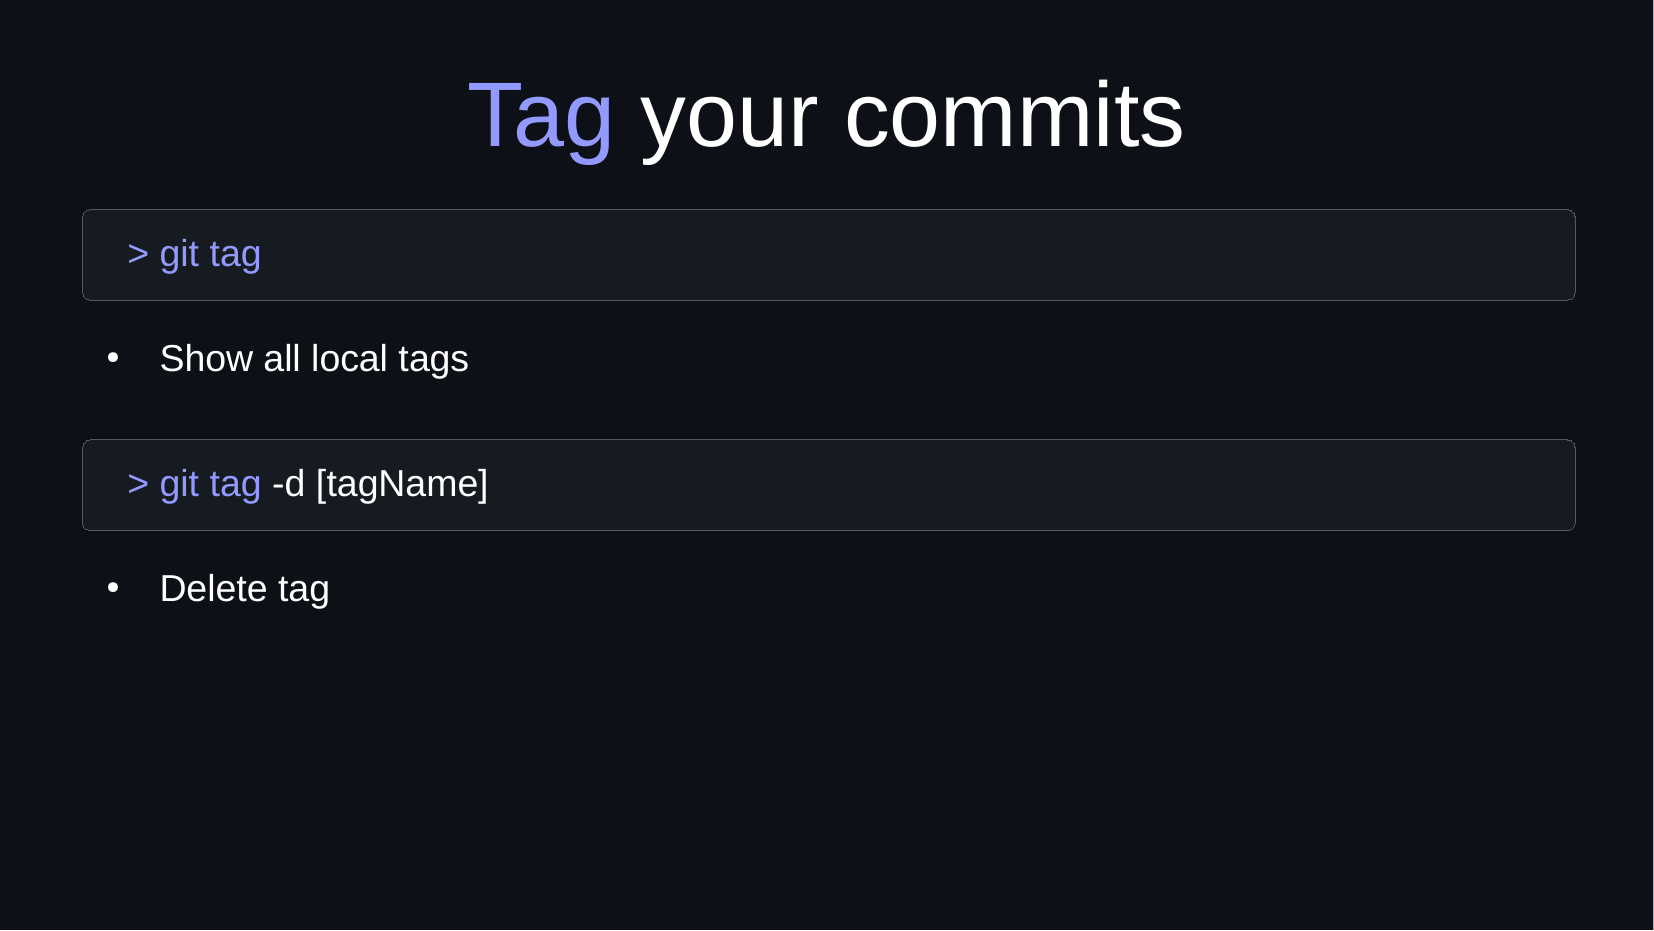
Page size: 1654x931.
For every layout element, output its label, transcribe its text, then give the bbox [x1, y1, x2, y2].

list Show all local tags [88, 337, 1577, 413]
text_box [82, 439, 1576, 531]
text_box > git tag -d [tagName] [112, 455, 1576, 513]
text_box [82, 209, 1576, 301]
title Tag your commits [82, 37, 1571, 193]
list Delete tag [88, 567, 1577, 643]
text_box > git tag [112, 225, 1576, 282]
